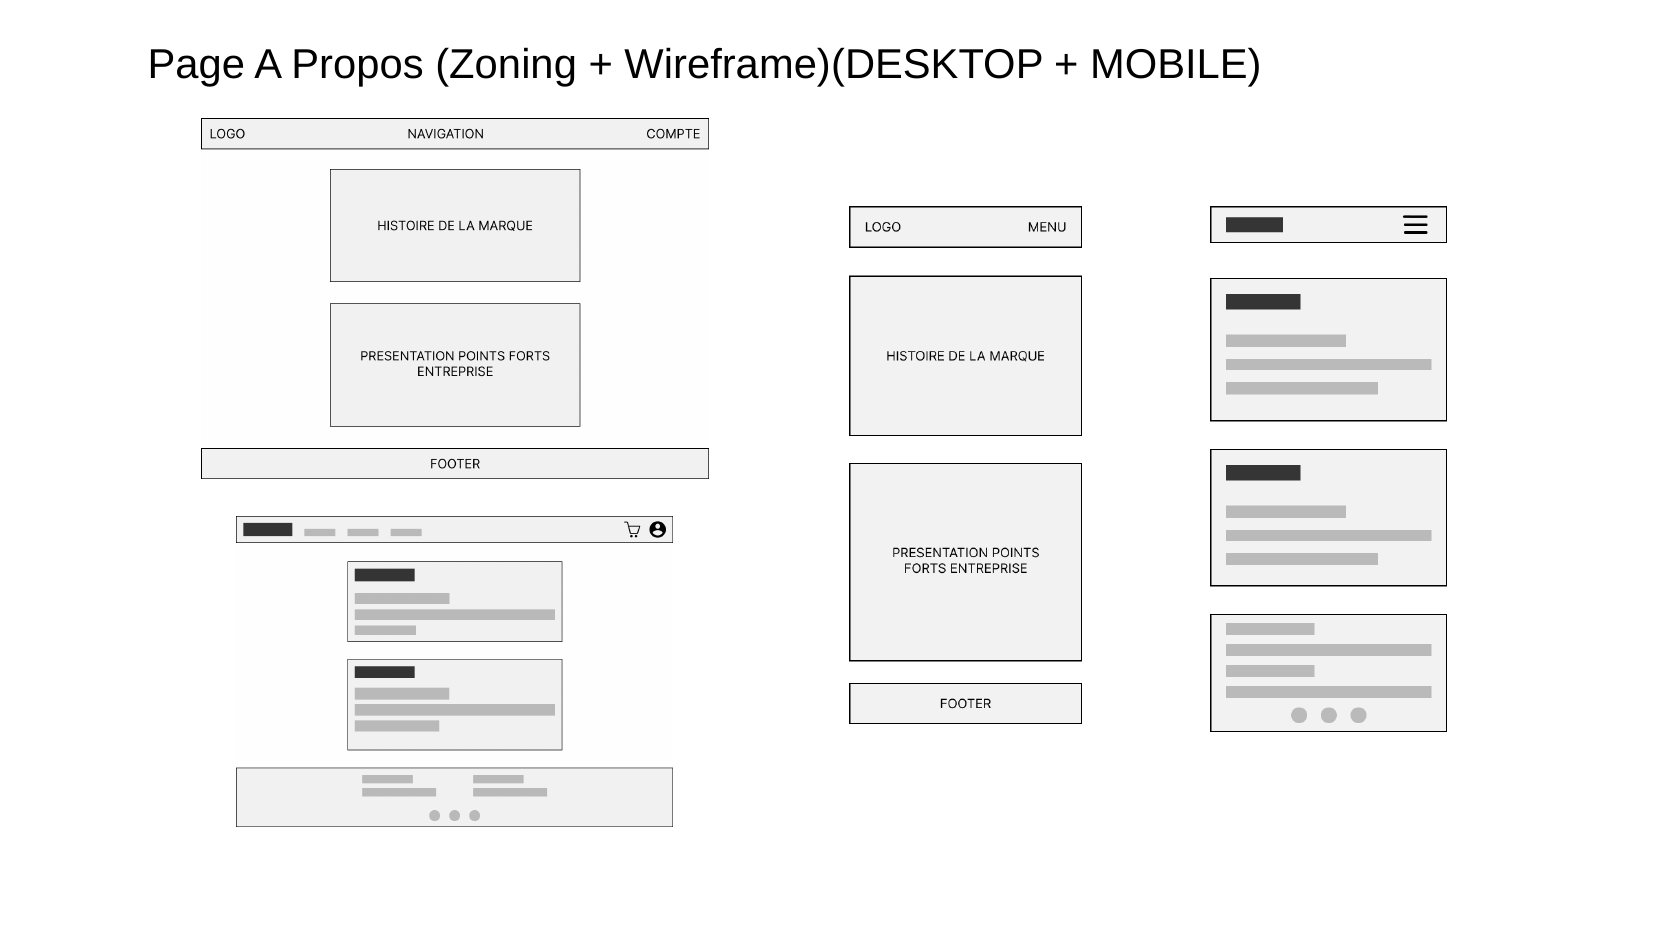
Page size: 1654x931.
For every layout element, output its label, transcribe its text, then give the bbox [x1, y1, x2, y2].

list Page A Propos (Zoning + Wireframe)(DESKTOP + MOBILE) [76, 40, 1565, 89]
picture [1210, 206, 1447, 732]
picture [849, 206, 1082, 724]
picture [201, 118, 709, 479]
picture [236, 516, 673, 827]
